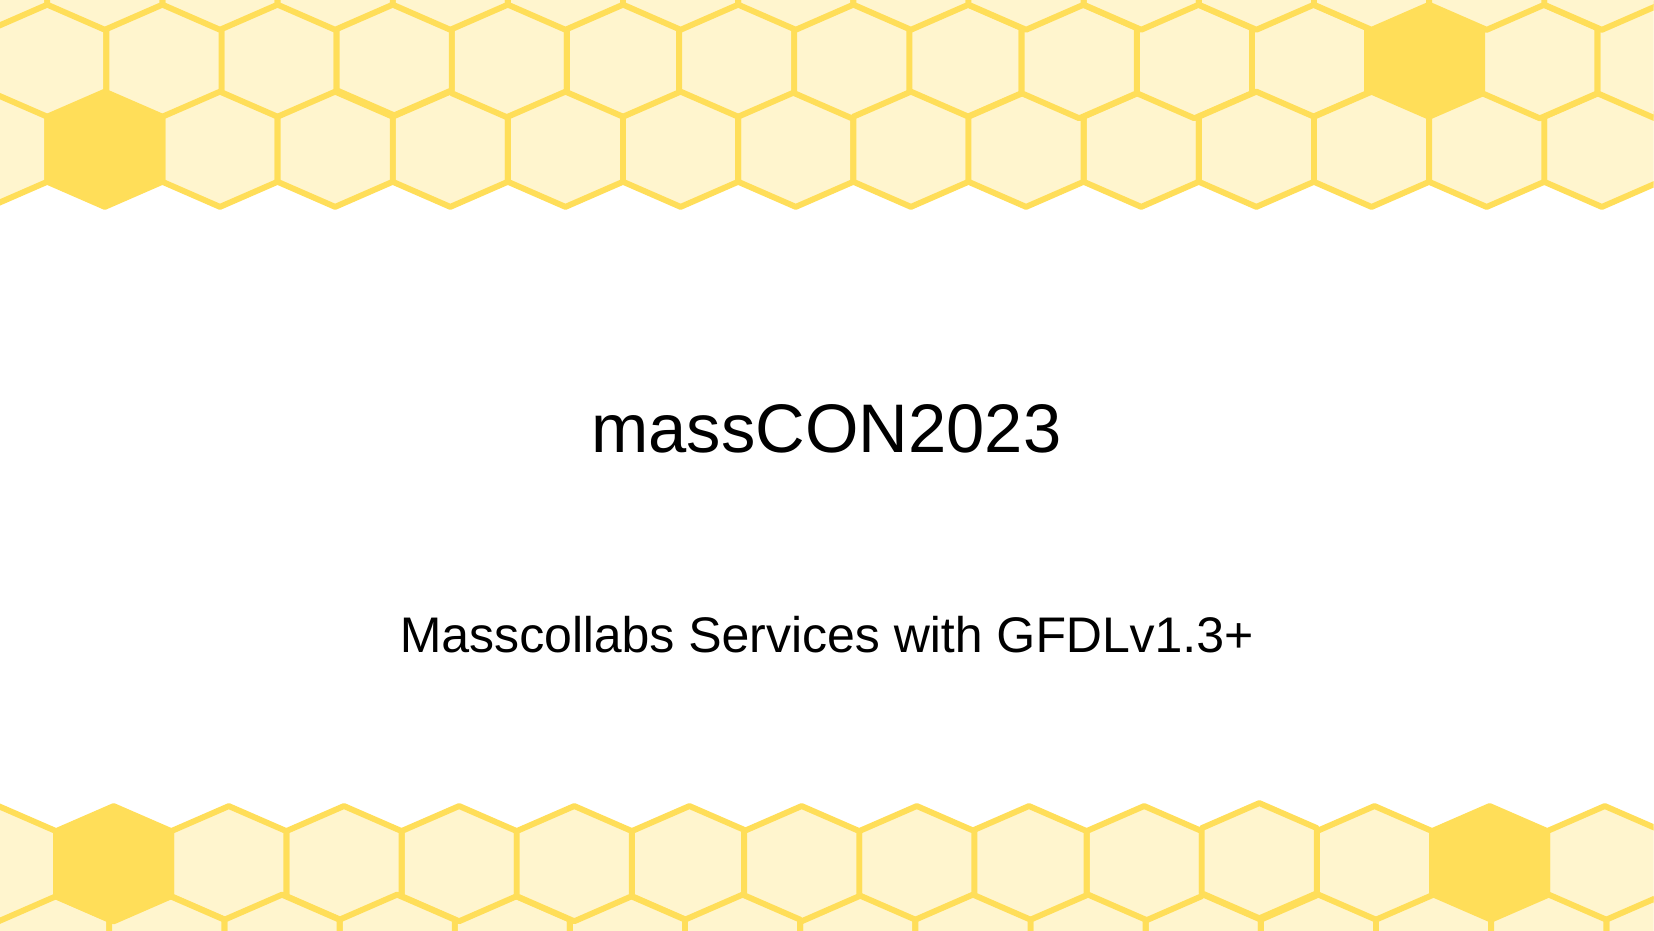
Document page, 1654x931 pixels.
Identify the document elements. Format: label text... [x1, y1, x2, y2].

subtitle Masscollabs Services with GFDLv1.3+ [88, 561, 1565, 709]
title massCON2023 [88, 324, 1565, 532]
